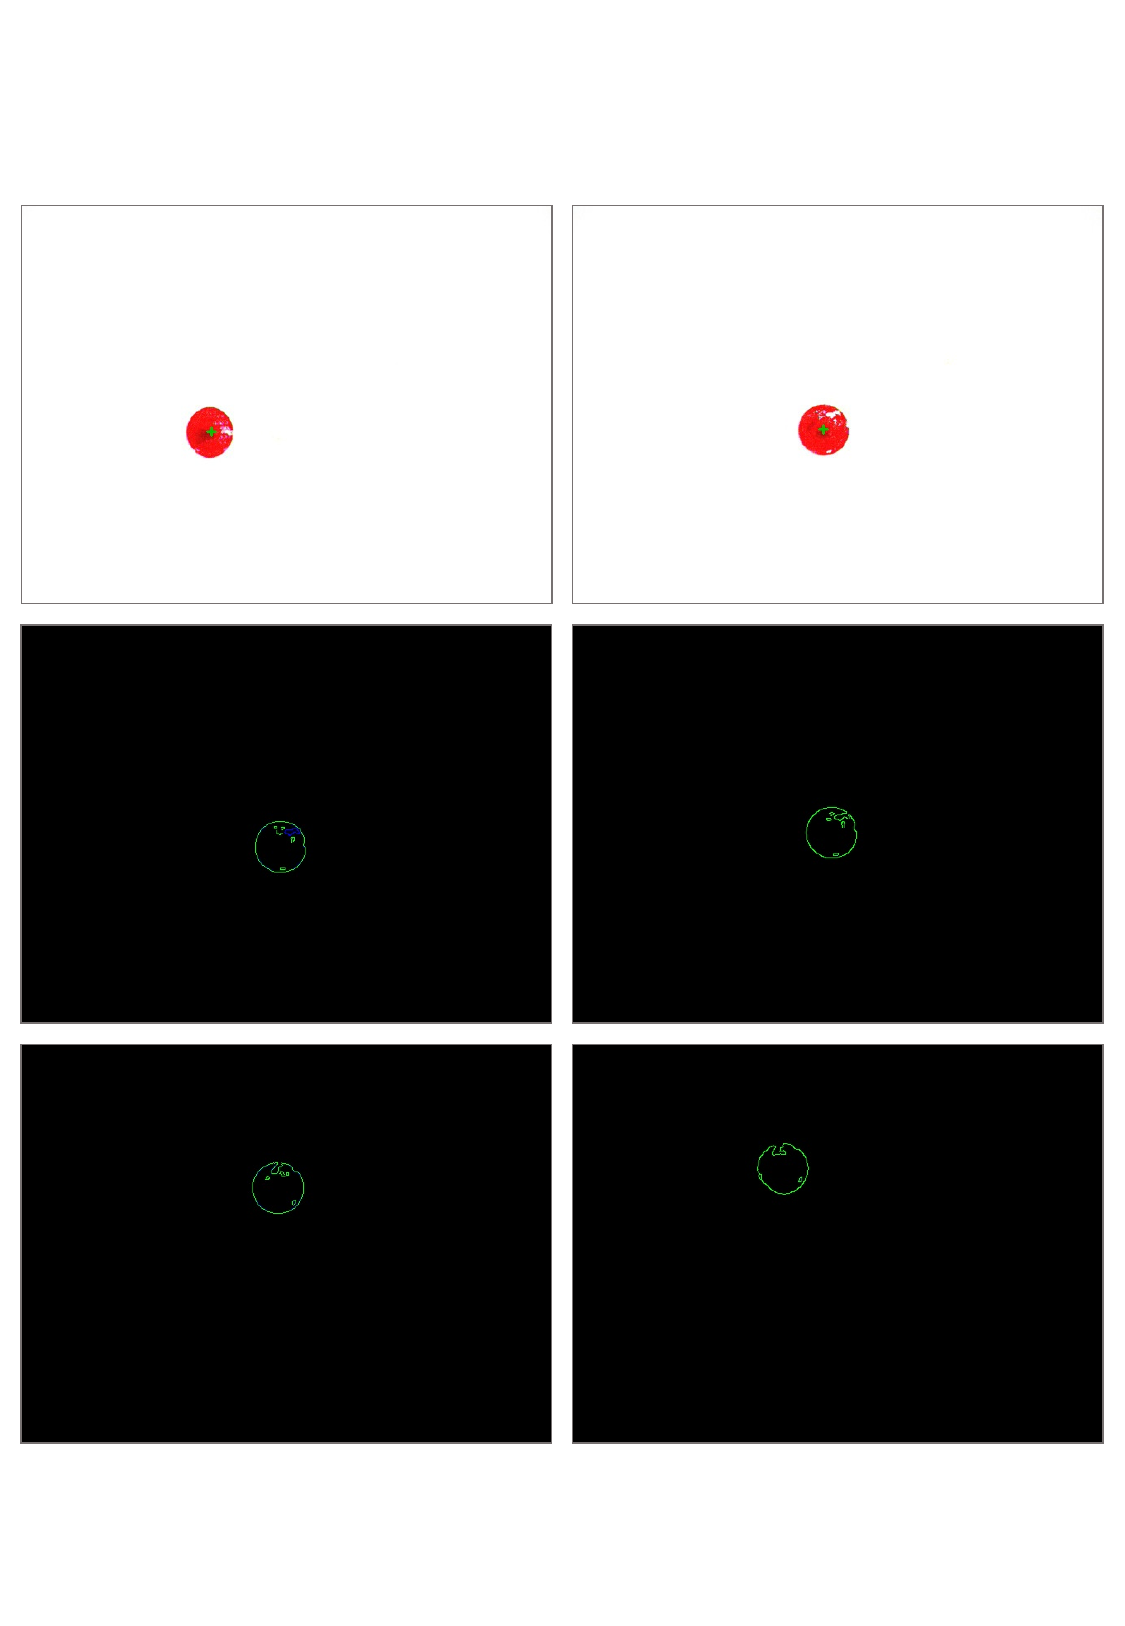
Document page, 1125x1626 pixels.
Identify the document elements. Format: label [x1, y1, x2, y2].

picture [573, 1045, 1102, 1443]
picture [573, 625, 1102, 1023]
picture [21, 625, 551, 1023]
picture [573, 206, 1102, 603]
picture [21, 1045, 551, 1443]
picture [22, 206, 552, 603]
